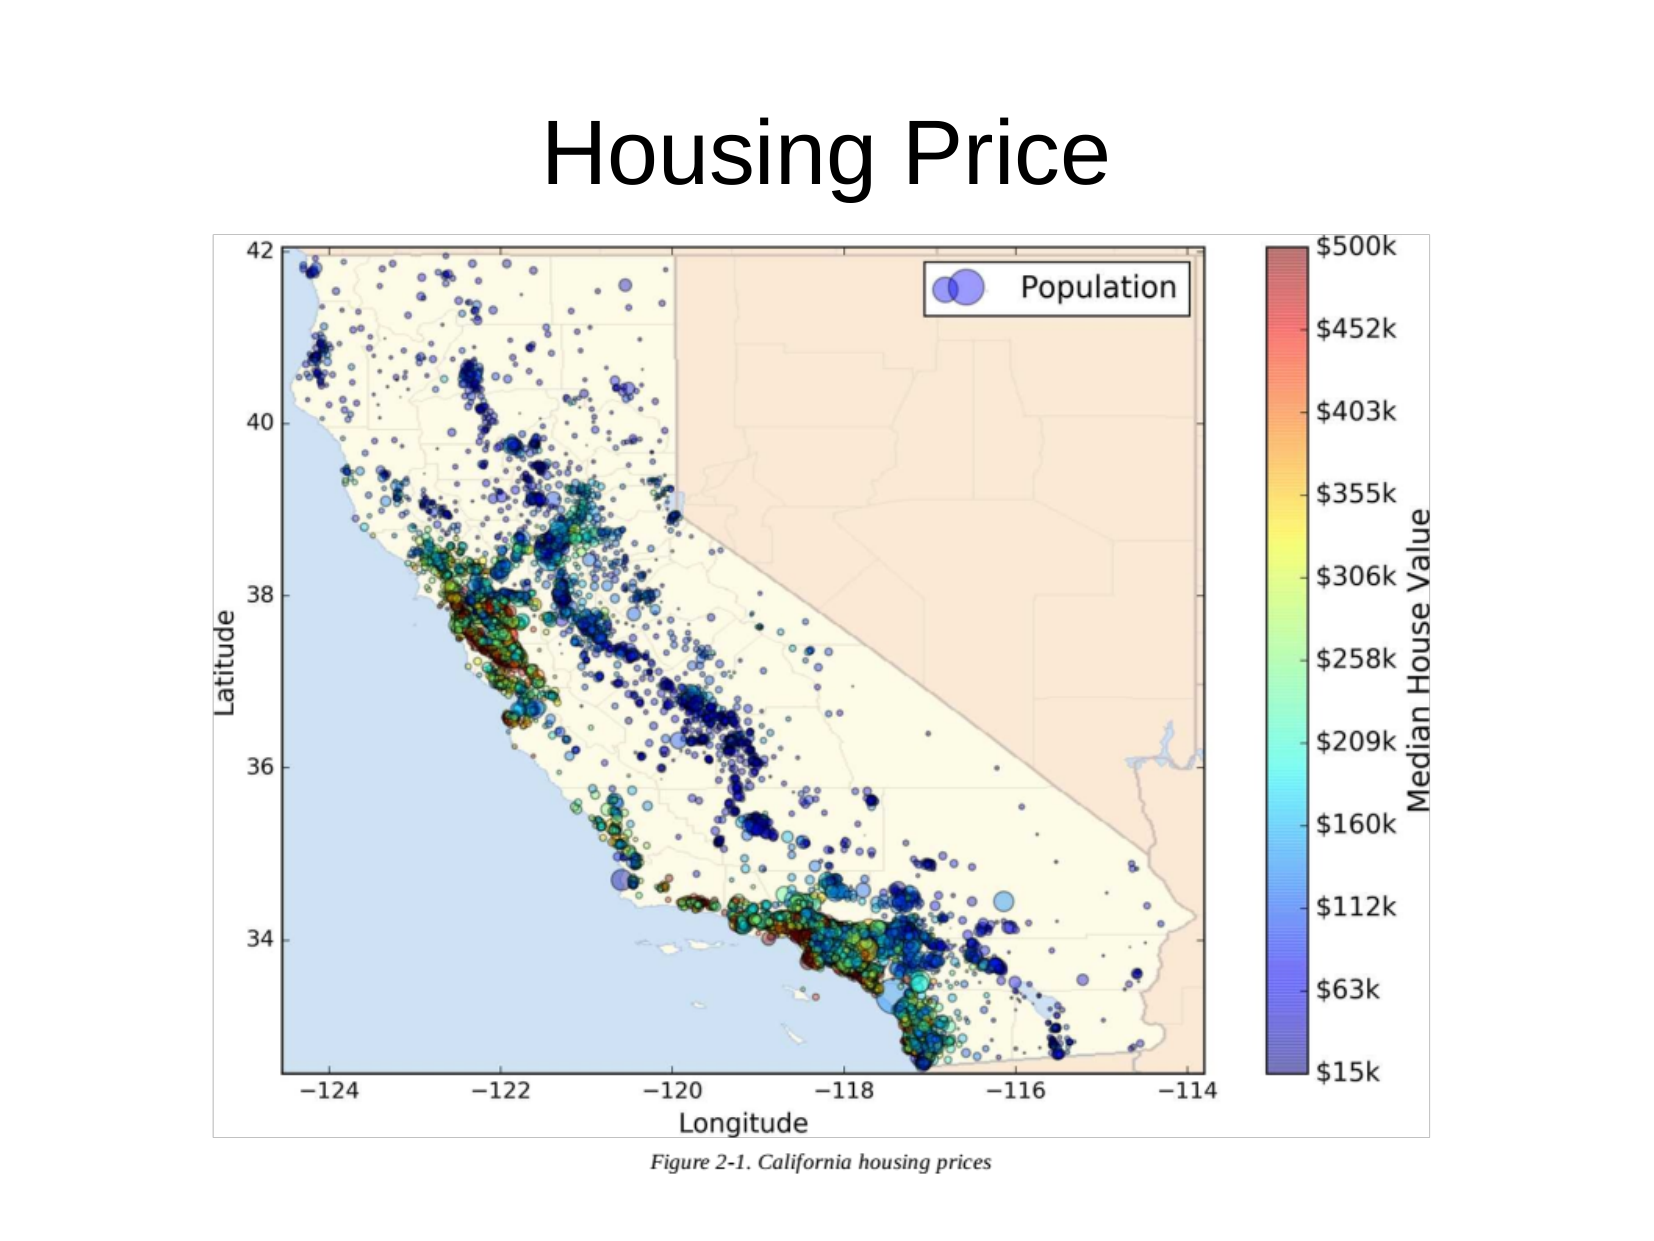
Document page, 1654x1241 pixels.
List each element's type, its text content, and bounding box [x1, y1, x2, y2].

picture [204, 224, 1441, 1188]
title Housing Price [82, 49, 1571, 257]
